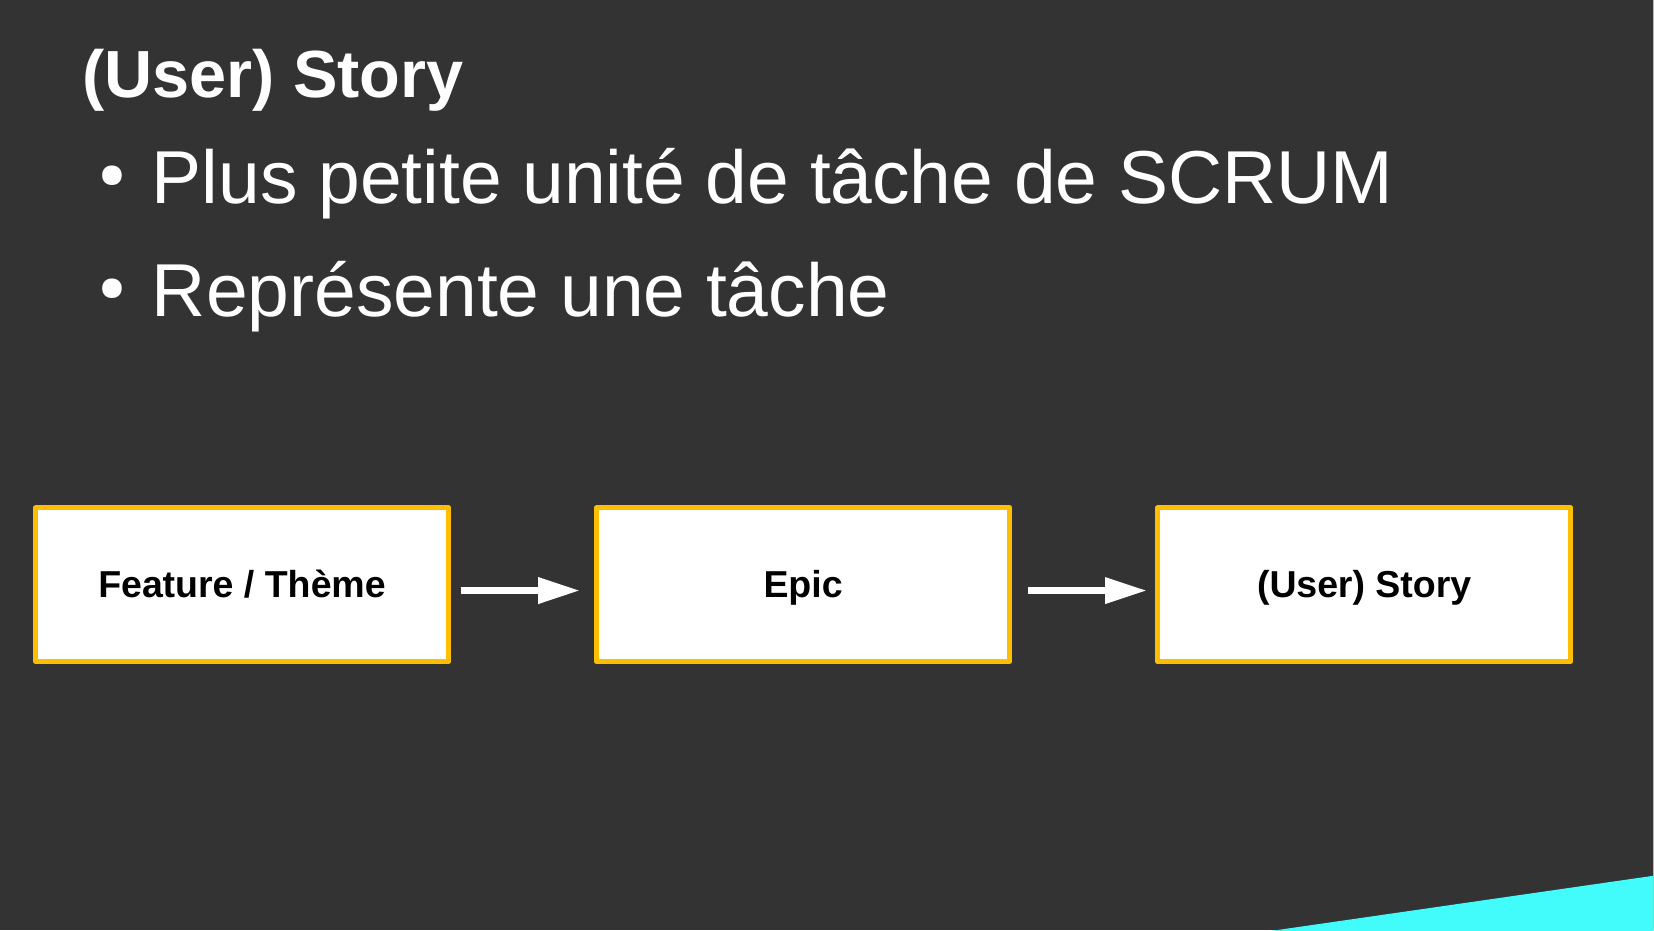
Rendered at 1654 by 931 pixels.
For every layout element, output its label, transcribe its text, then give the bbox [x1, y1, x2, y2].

list Plus petite unité de tâche de SCRUM Représente une tâche [80, 135, 1620, 343]
text_box Feature / Thème [35, 507, 449, 662]
text_box (User) Story [1157, 507, 1571, 662]
text_box [1270, 875, 1654, 931]
text_box Epic [596, 507, 1010, 662]
title (User) Story [82, 37, 1571, 122]
